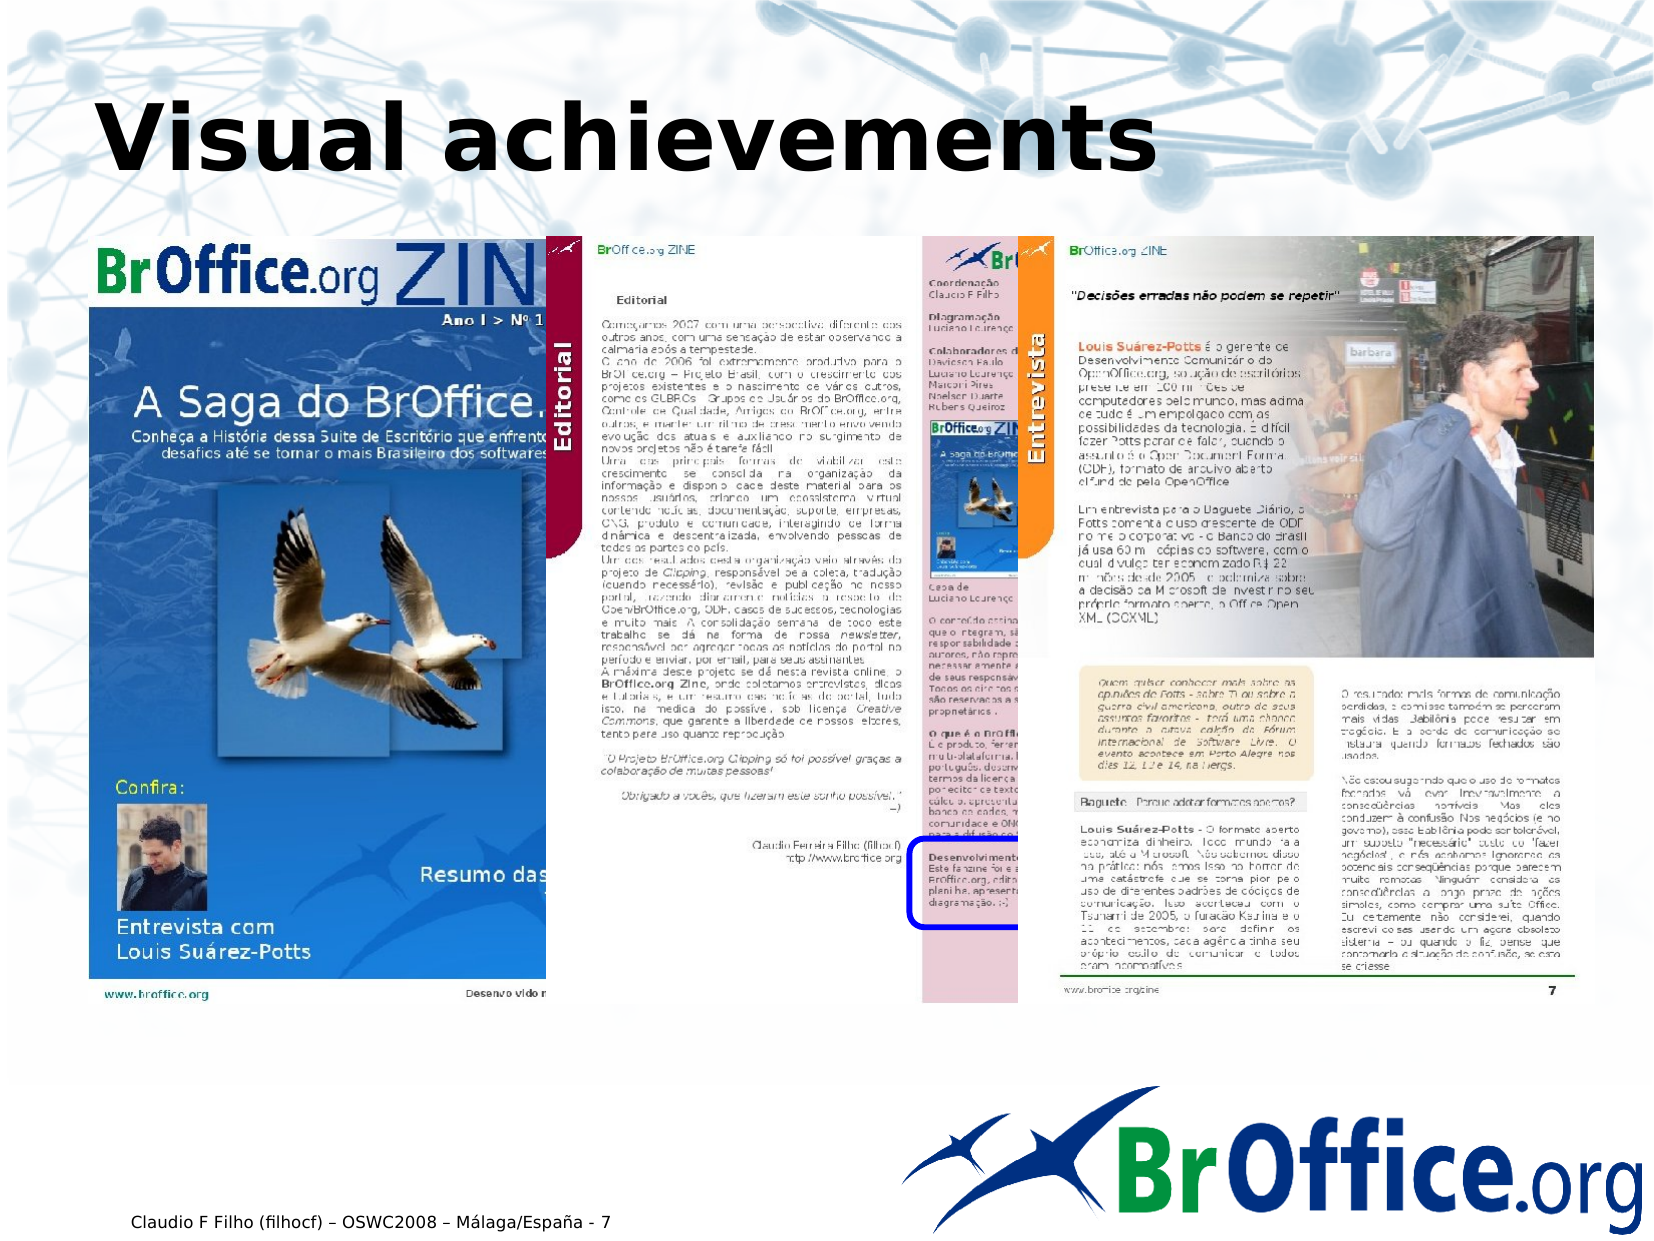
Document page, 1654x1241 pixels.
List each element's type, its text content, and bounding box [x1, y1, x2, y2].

title Visual achievements [94, 35, 1595, 236]
picture [7, 0, 1654, 1241]
